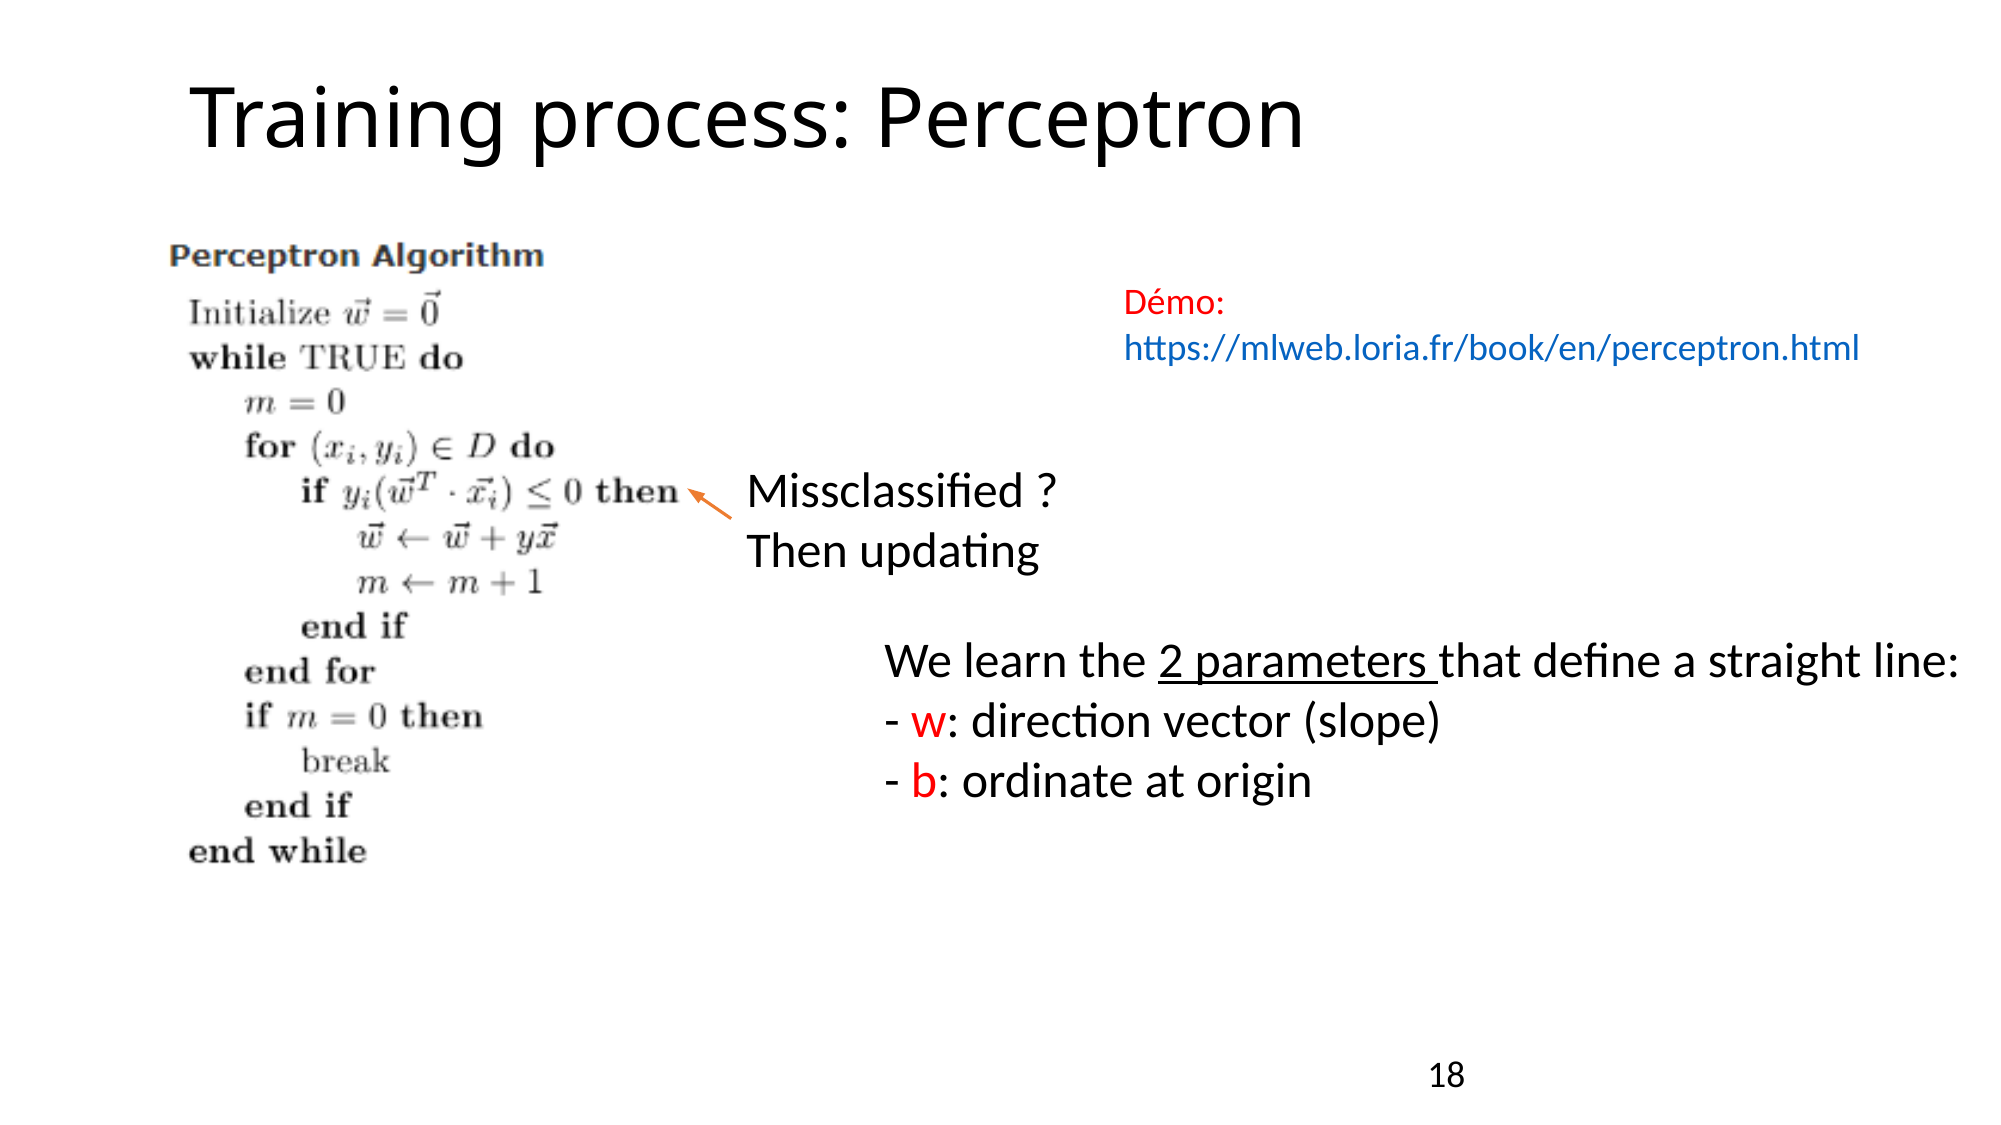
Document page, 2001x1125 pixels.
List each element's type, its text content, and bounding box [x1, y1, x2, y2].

text_box We learn the 2 parameters that define a straight line: - w: direction vector (slope) - b: ordinate at origin [869, 619, 2000, 817]
text_box Training process: Perceptron [174, 56, 1498, 174]
text_box Démo: https://mlweb.loria.fr/book/en/perceptron.html [1109, 270, 1886, 377]
picture [157, 236, 697, 880]
text_box [1412, 1042, 1863, 1103]
text_box Missclassified ? Then updating [731, 450, 1119, 587]
